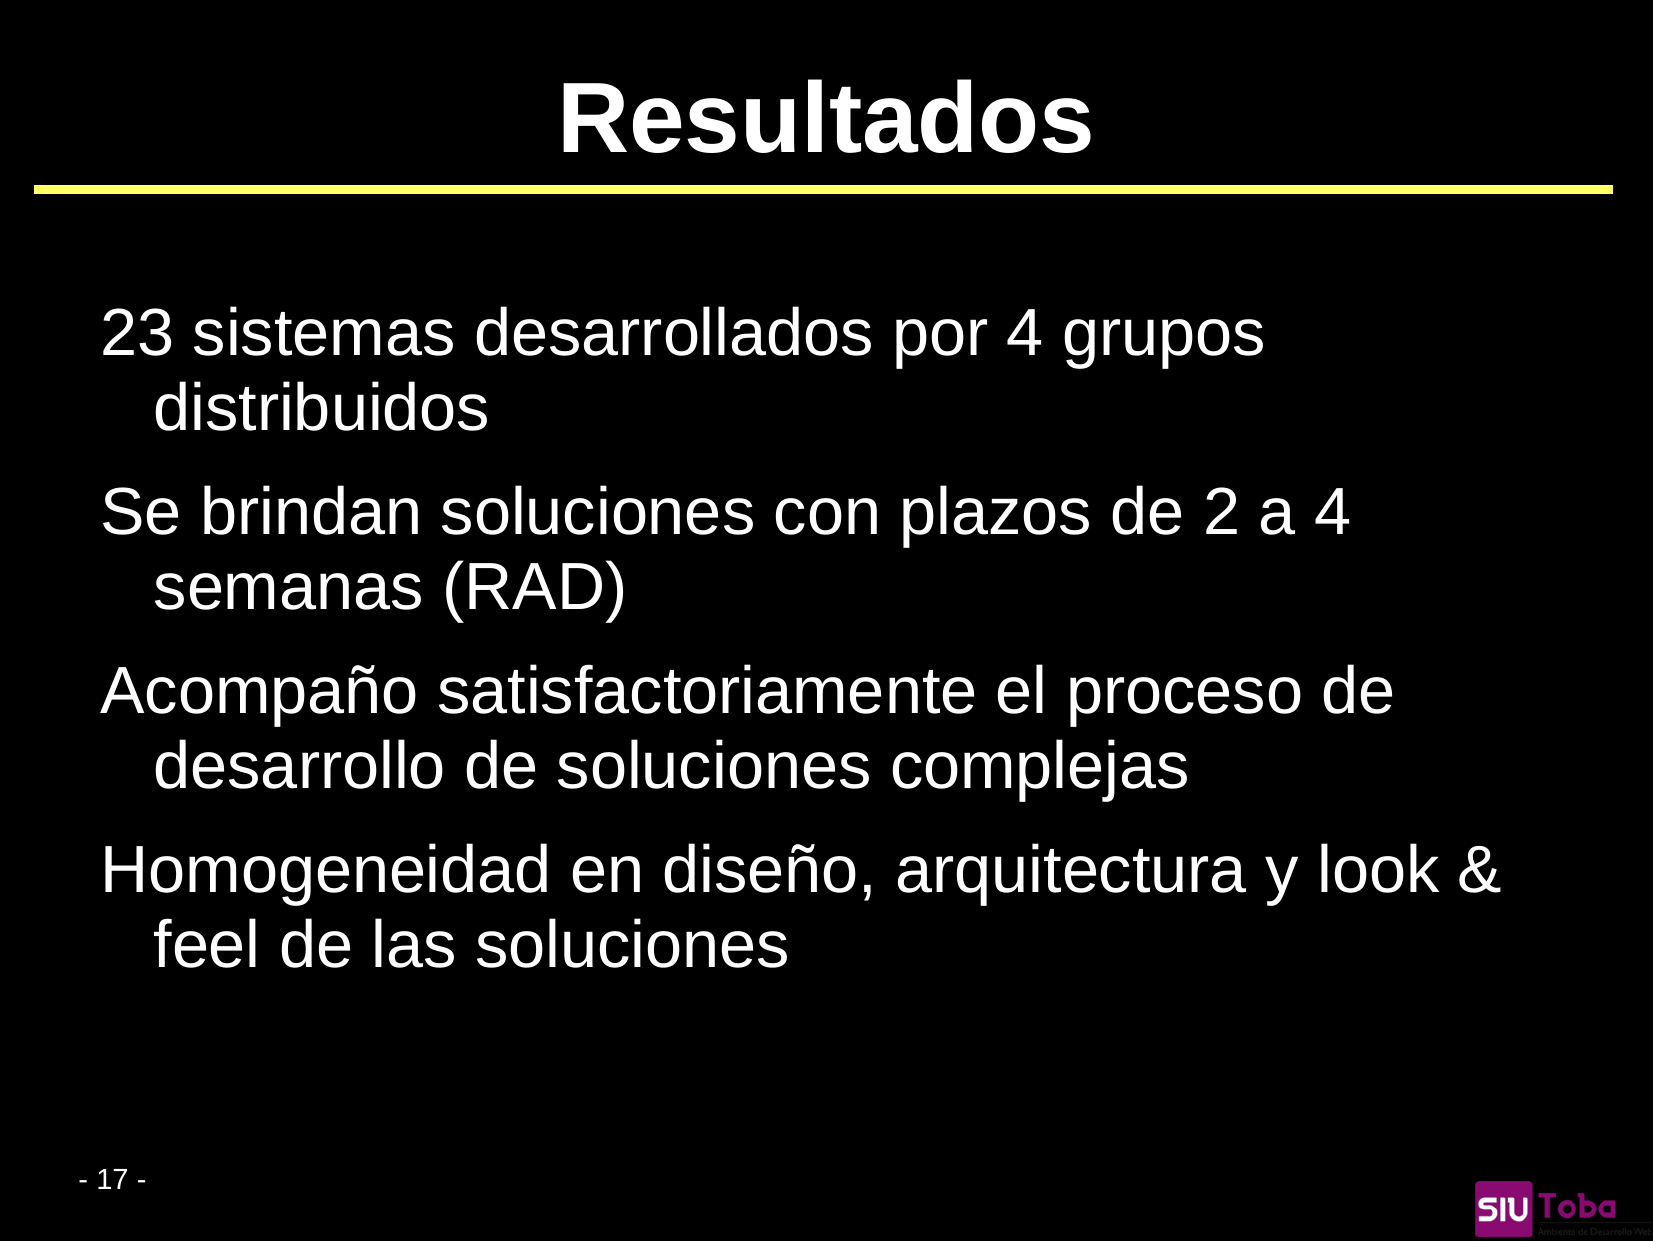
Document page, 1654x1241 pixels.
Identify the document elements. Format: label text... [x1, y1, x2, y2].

list 23 sistemas desarrollados por 4 grupos distribuidos Se brindan soluciones con plazos de 2 a 4 semanas (RAD) Acompaño satisfactoriamente el proceso de desarrollo de soluciones complejas Homogeneidad en diseño, arquitectura y look & feel de las soluciones [82, 295, 1565, 1095]
title Resultados [58, 47, 1594, 188]
picture [1475, 1181, 1652, 1237]
